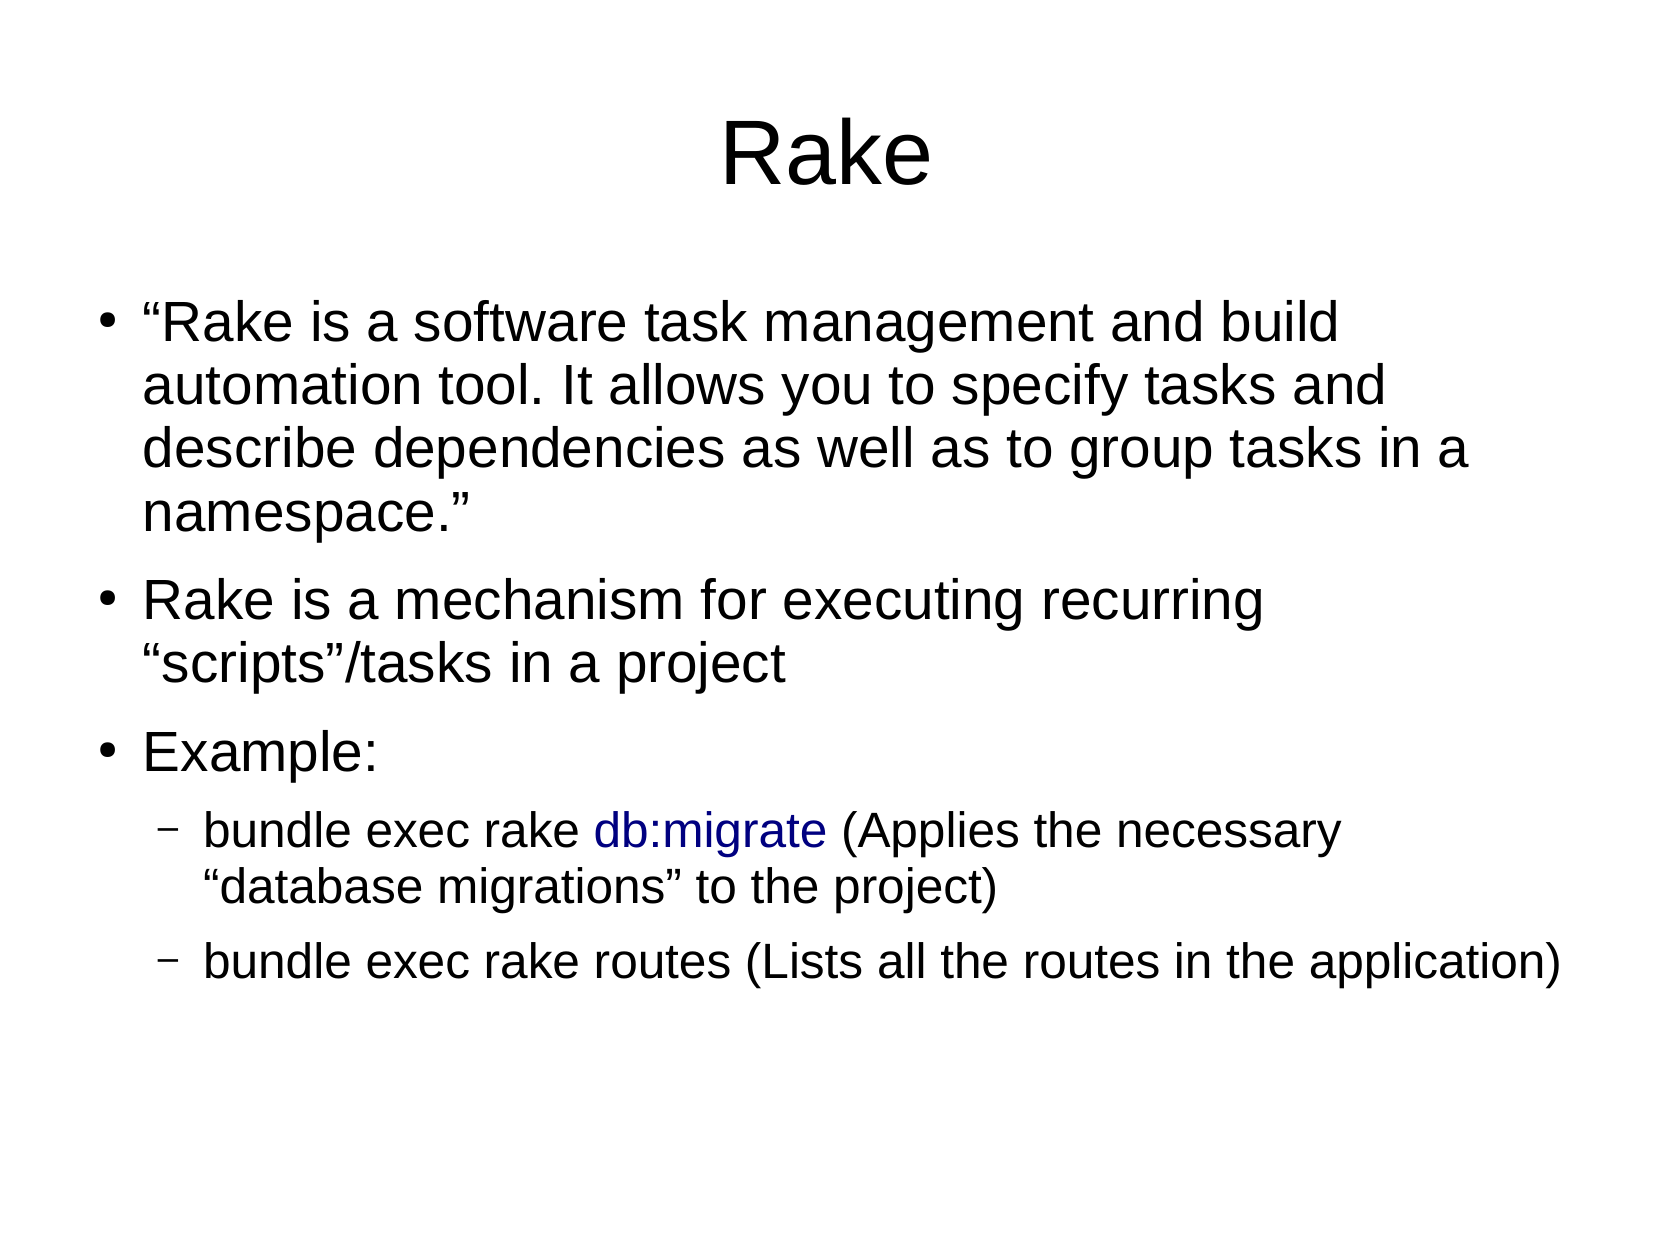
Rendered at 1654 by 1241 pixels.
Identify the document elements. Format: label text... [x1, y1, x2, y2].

title Rake [82, 49, 1571, 257]
list “Rake is a software task management and build automation tool. It allows you to specify tasks and describe dependencies as well as to group tasks in a namespace.” Rake is a mechanism for executing recurring “scripts”/tasks in a project Example: bundle exec rake db:migrate (Applies the necessary “database migrations” to the project) bundle exec rake routes (Lists all the routes in the application) [82, 290, 1571, 1010]
